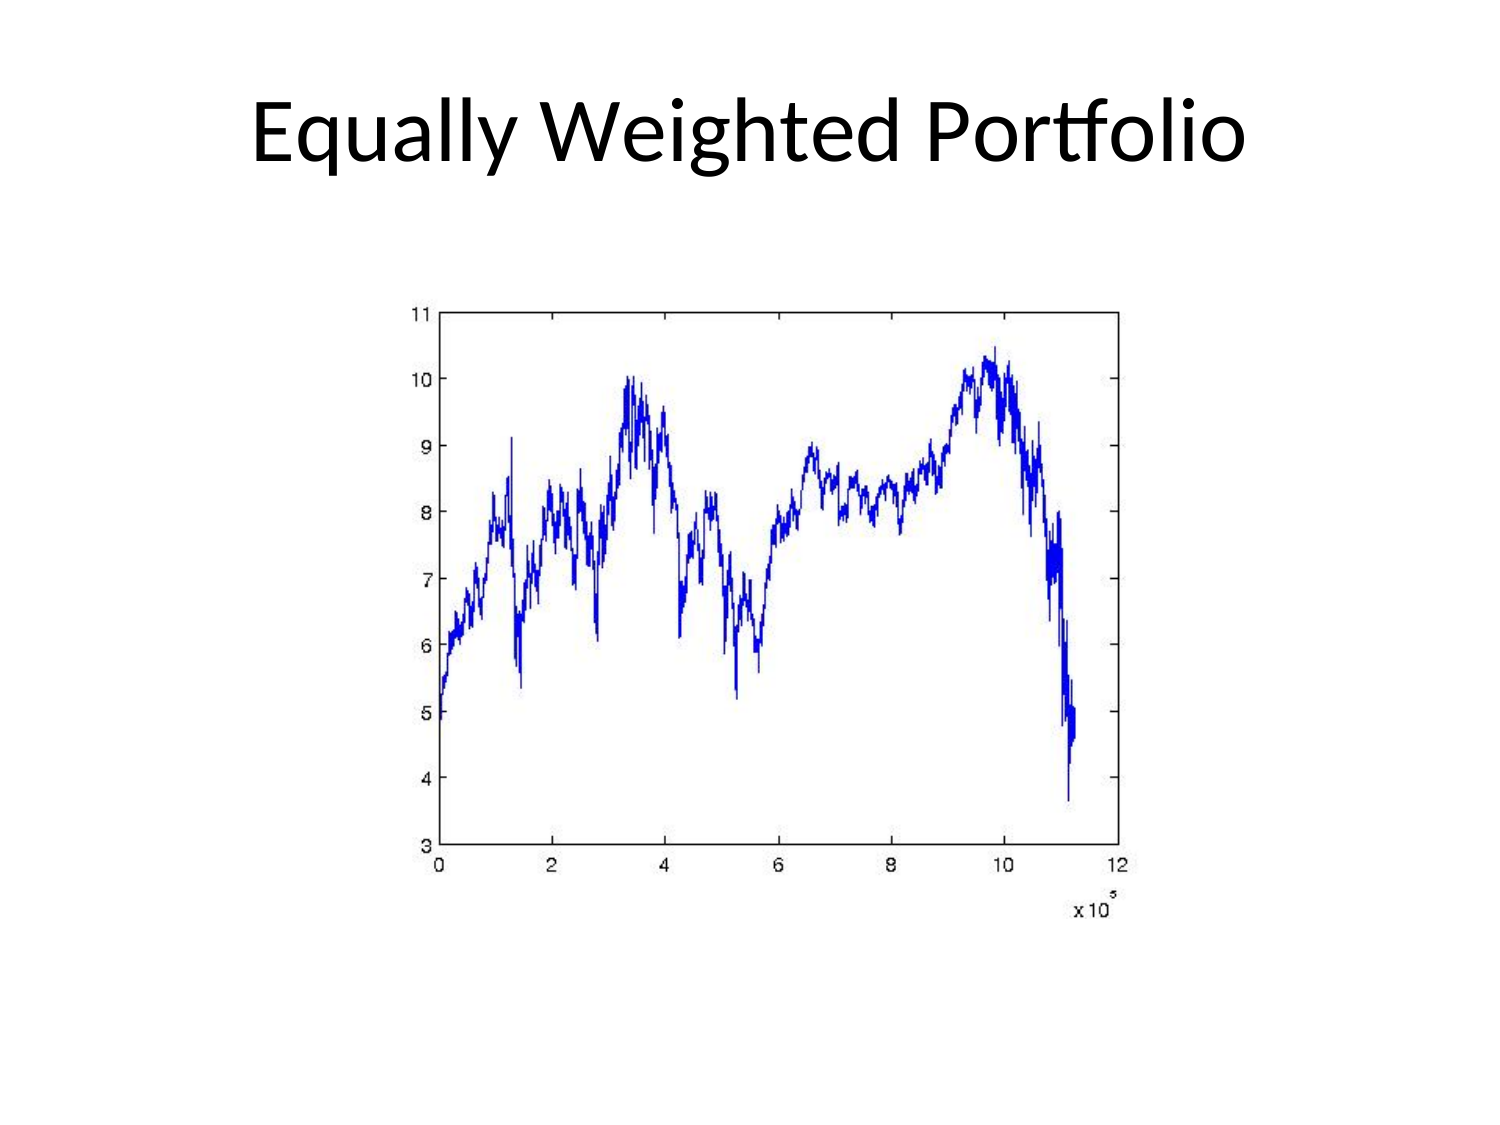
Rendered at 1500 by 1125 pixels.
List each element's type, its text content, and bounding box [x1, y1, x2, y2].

picture [325, 262, 1201, 919]
title Equally Weighted Portfolio [75, 21, 1426, 257]
